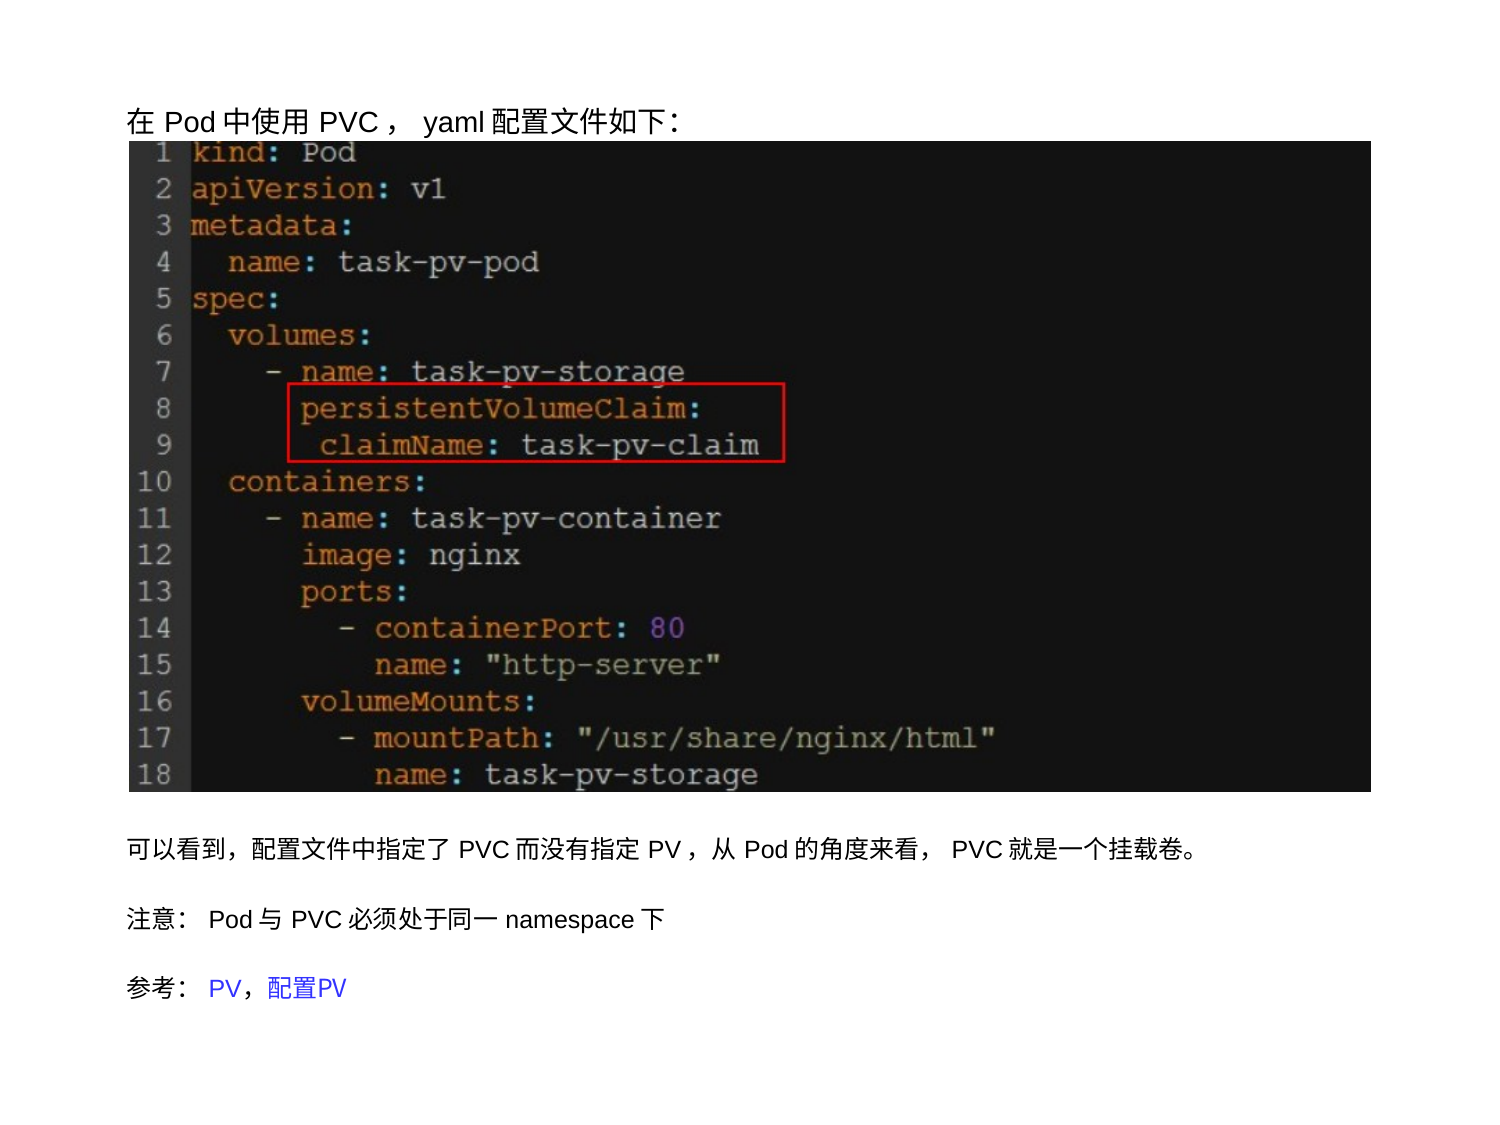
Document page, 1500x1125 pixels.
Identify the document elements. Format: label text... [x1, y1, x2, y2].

list 在Pod中使用PVC，yaml配置文件如下： 可以看到，配置文件中指定了PVC而没有指定PV，从Pod的角度来看，PVC就是一个挂载卷。 注意：Pod与PVC必须处于同一namespace下 参考：PV，配置PV [55, 94, 1406, 1011]
picture [129, 141, 1371, 792]
